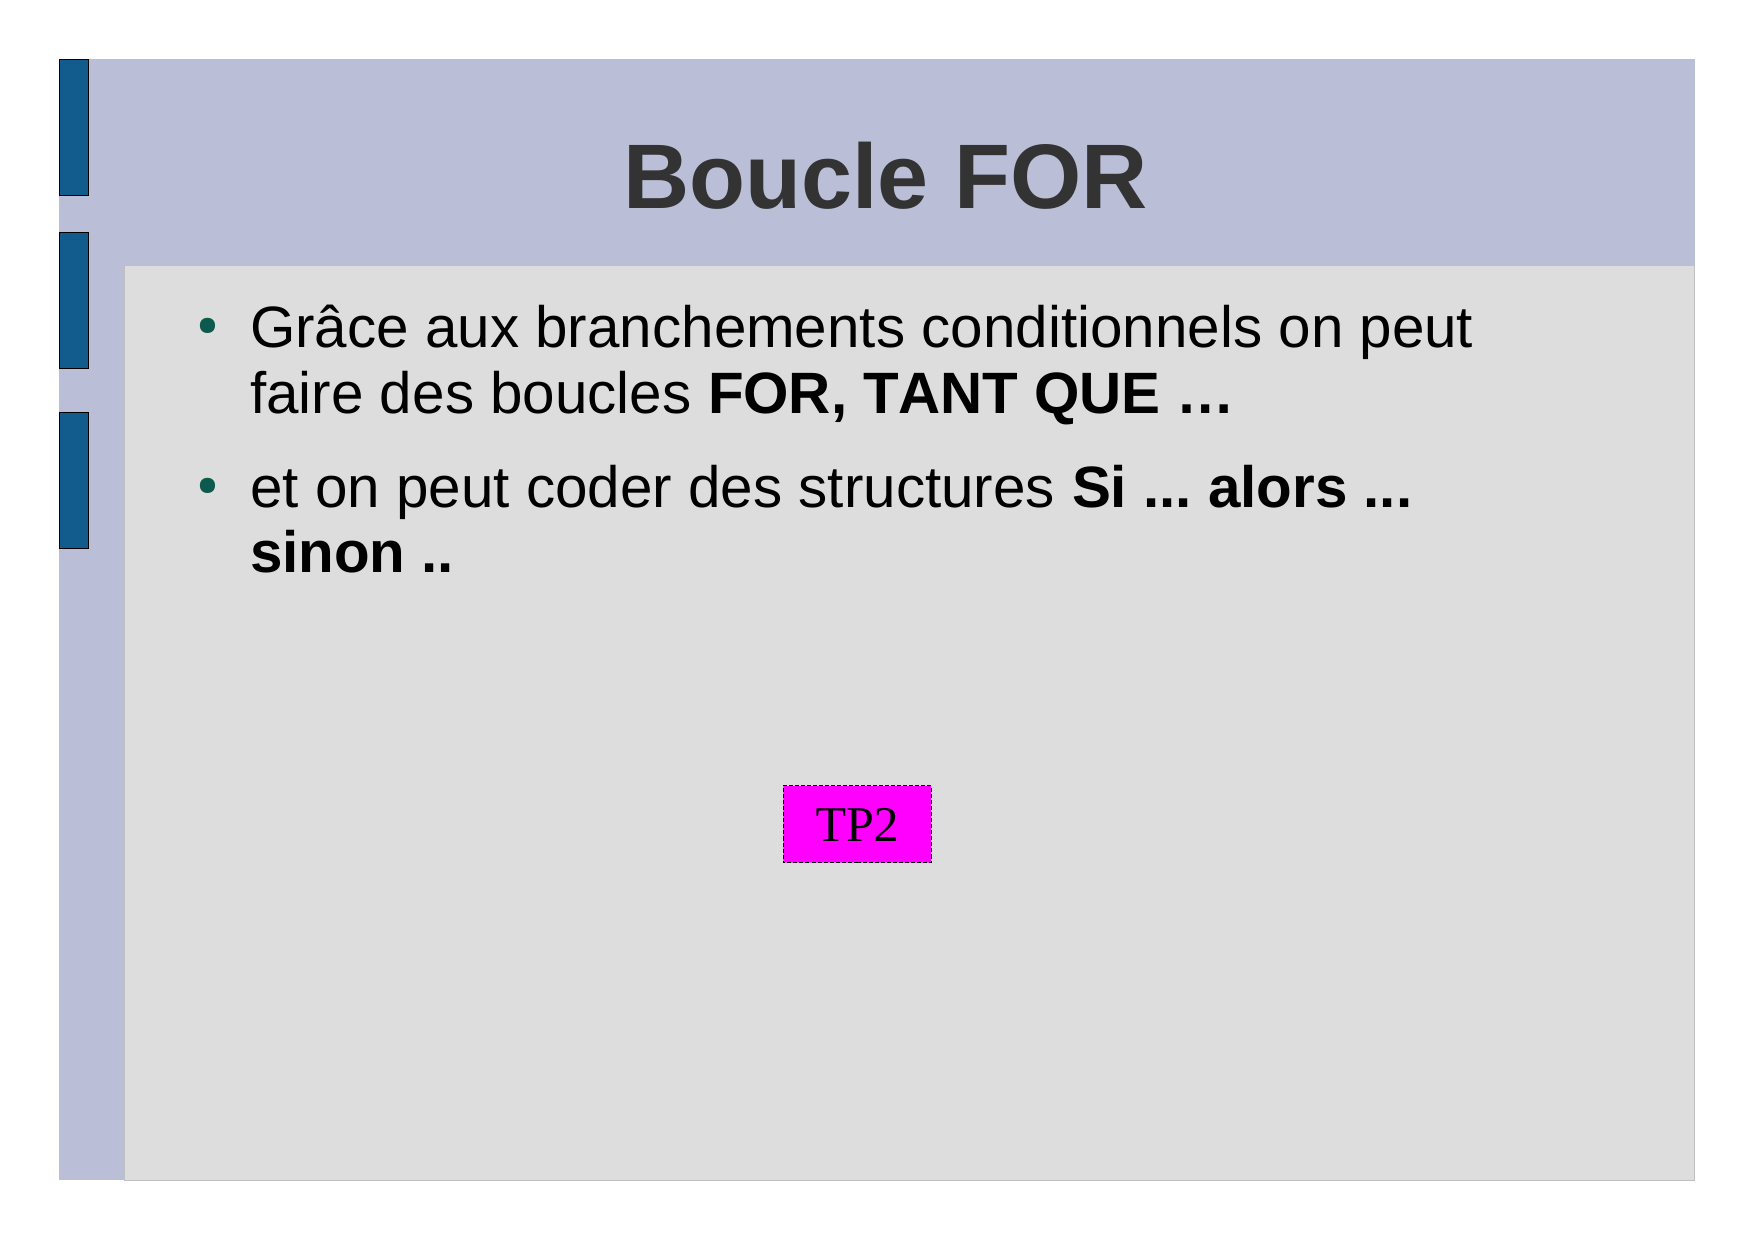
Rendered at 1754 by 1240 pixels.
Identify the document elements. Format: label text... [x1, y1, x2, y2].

list Grâce aux branchements conditionnels on peut faire des boucles FOR, TANT QUE … et on peut coder des structures Si ... alors ... sinon .. [179, 295, 1577, 1093]
title Boucle FOR [118, 88, 1654, 266]
text_box TP2 [783, 785, 932, 863]
